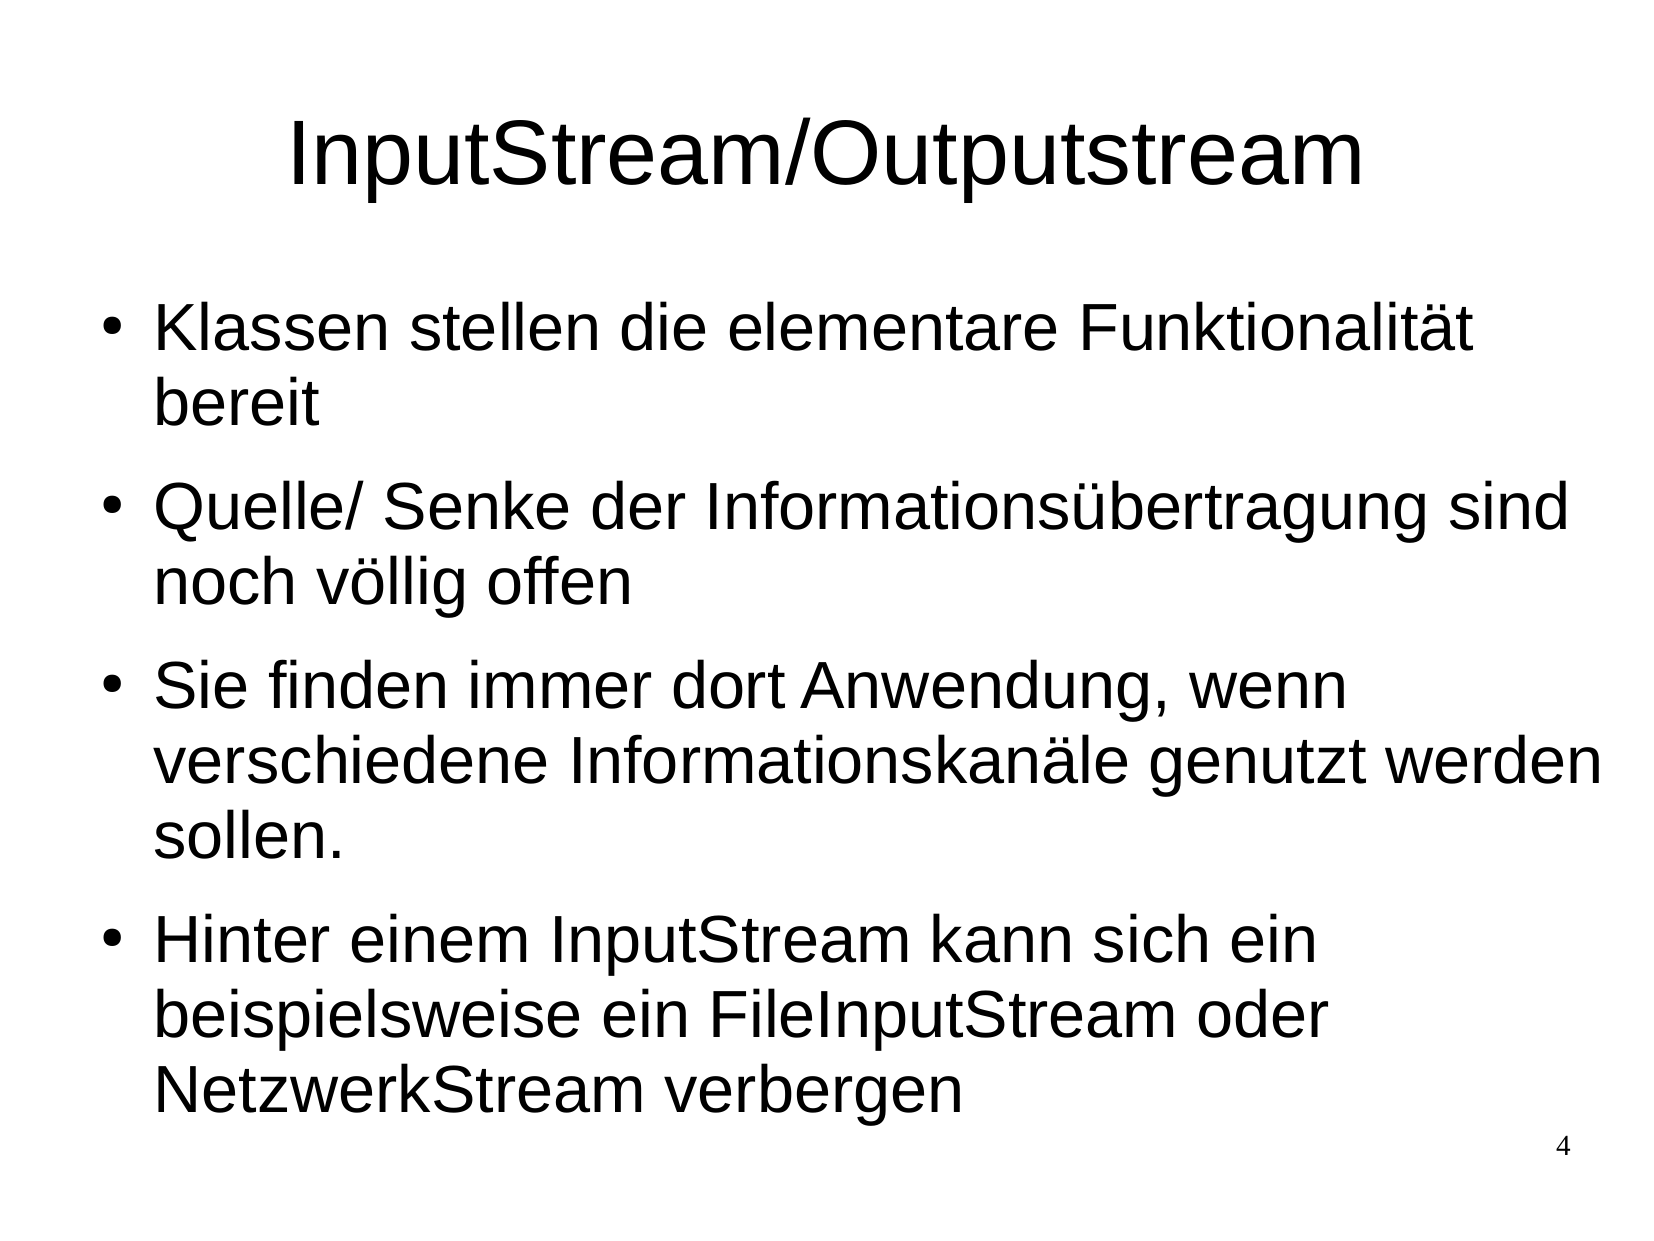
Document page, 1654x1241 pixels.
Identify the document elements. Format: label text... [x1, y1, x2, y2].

title InputStream/Outputstream [82, 56, 1571, 250]
list Klassen stellen die elementare Funktionalität bereit Quelle/ Senke der Informationsübertragung sind noch völlig offen Sie finden immer dort Anwendung, wenn verschiedene Informationskanäle genutzt werden sollen. Hinter einem InputStream kann sich ein beispielsweise ein FileInputStream oder NetzwerkStream verbergen [82, 290, 1654, 1211]
